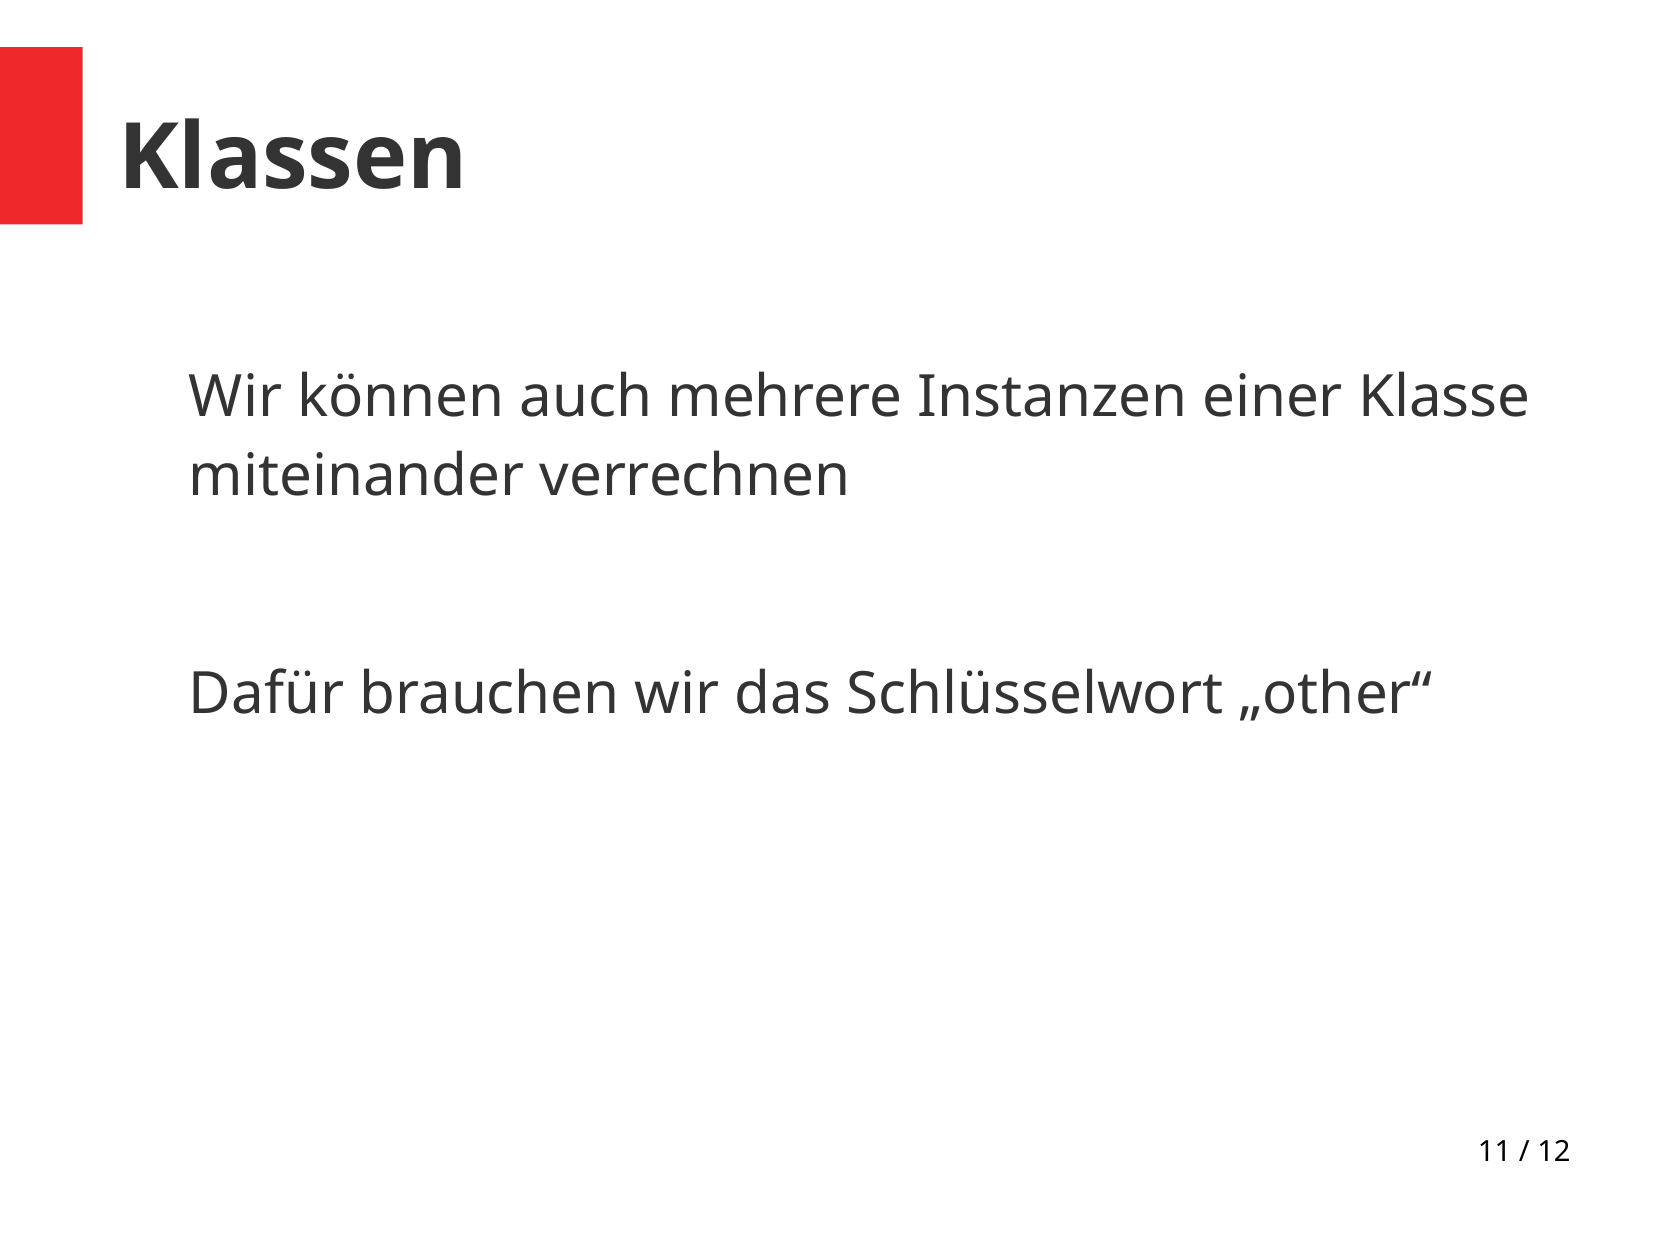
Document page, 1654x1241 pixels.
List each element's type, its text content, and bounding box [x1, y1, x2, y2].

title Klassen [118, 49, 1571, 257]
list Wir können auch mehrere Instanzen einer Klasse miteinander verrechnen Dafür brauchen wir das Schlüsselwort „other“ [118, 354, 1536, 1074]
